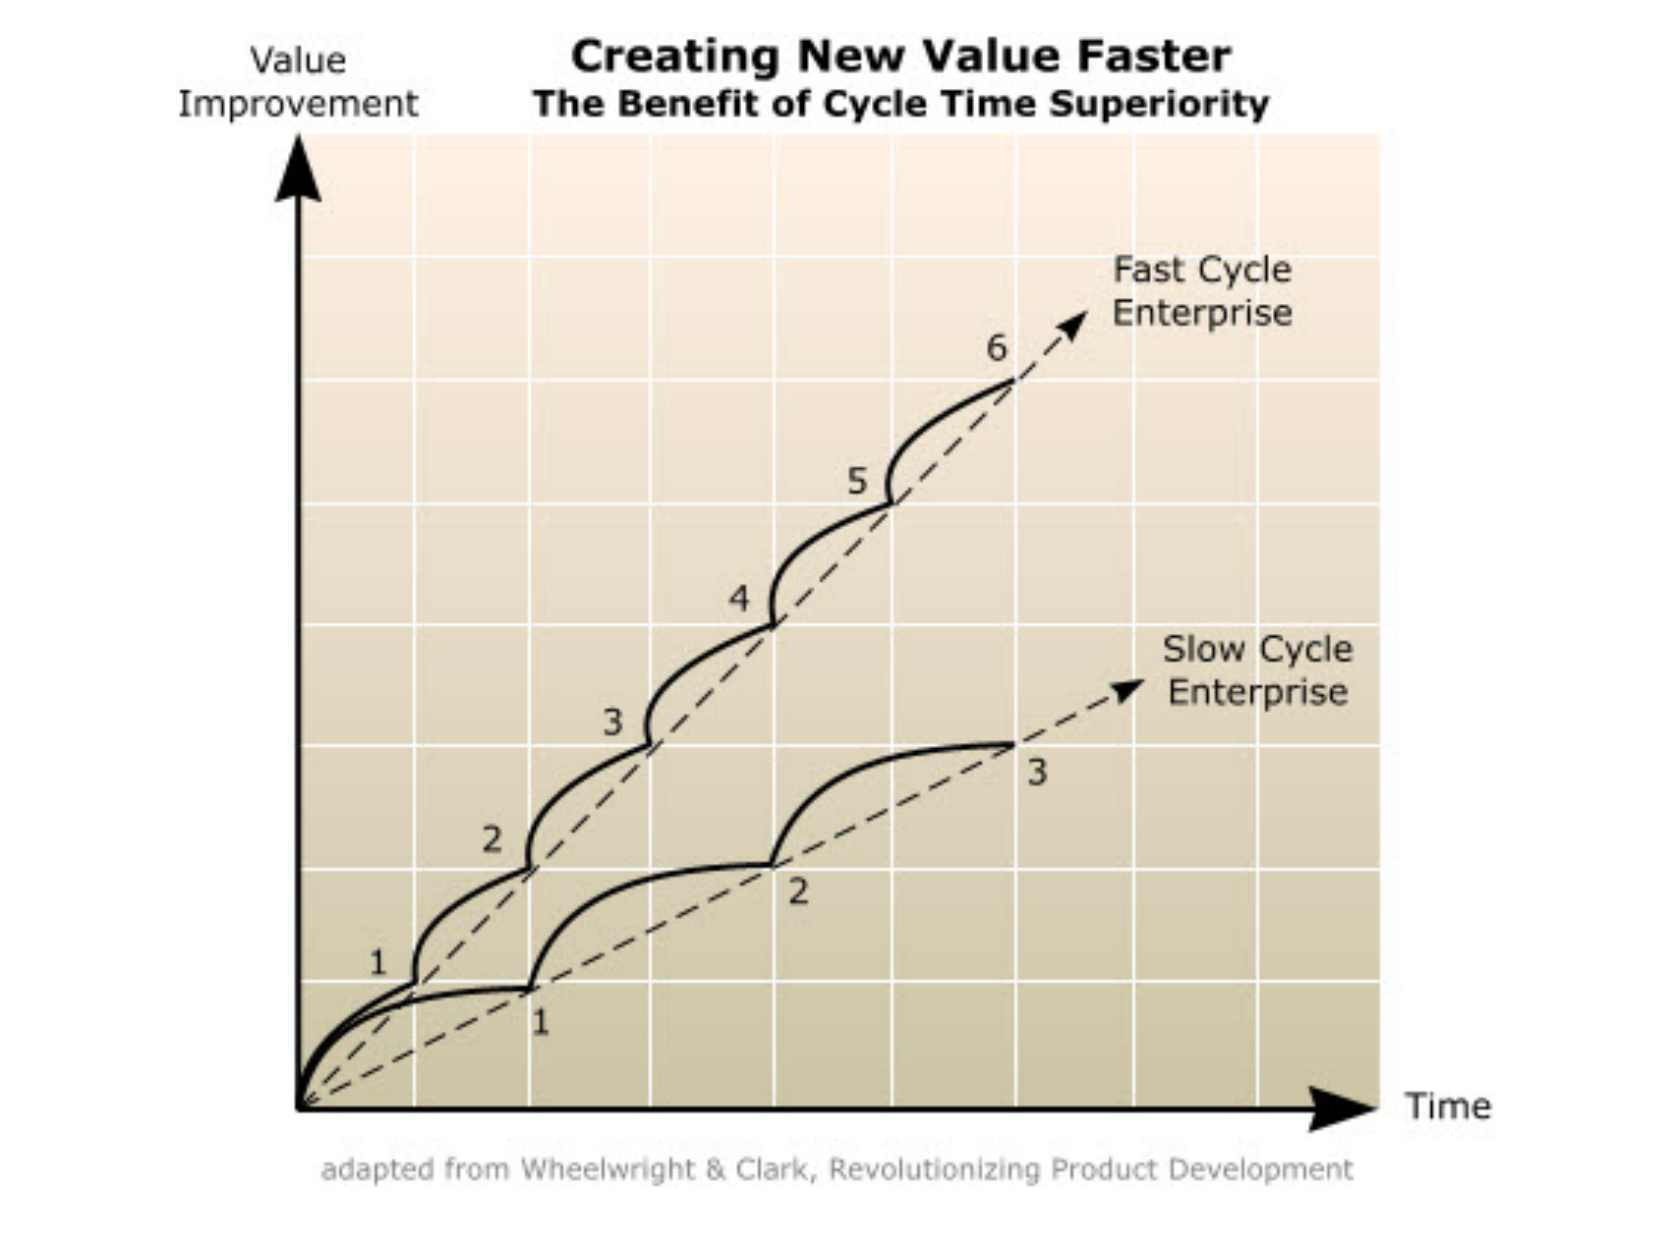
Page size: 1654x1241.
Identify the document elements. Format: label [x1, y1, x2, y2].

picture [175, 32, 1499, 1190]
